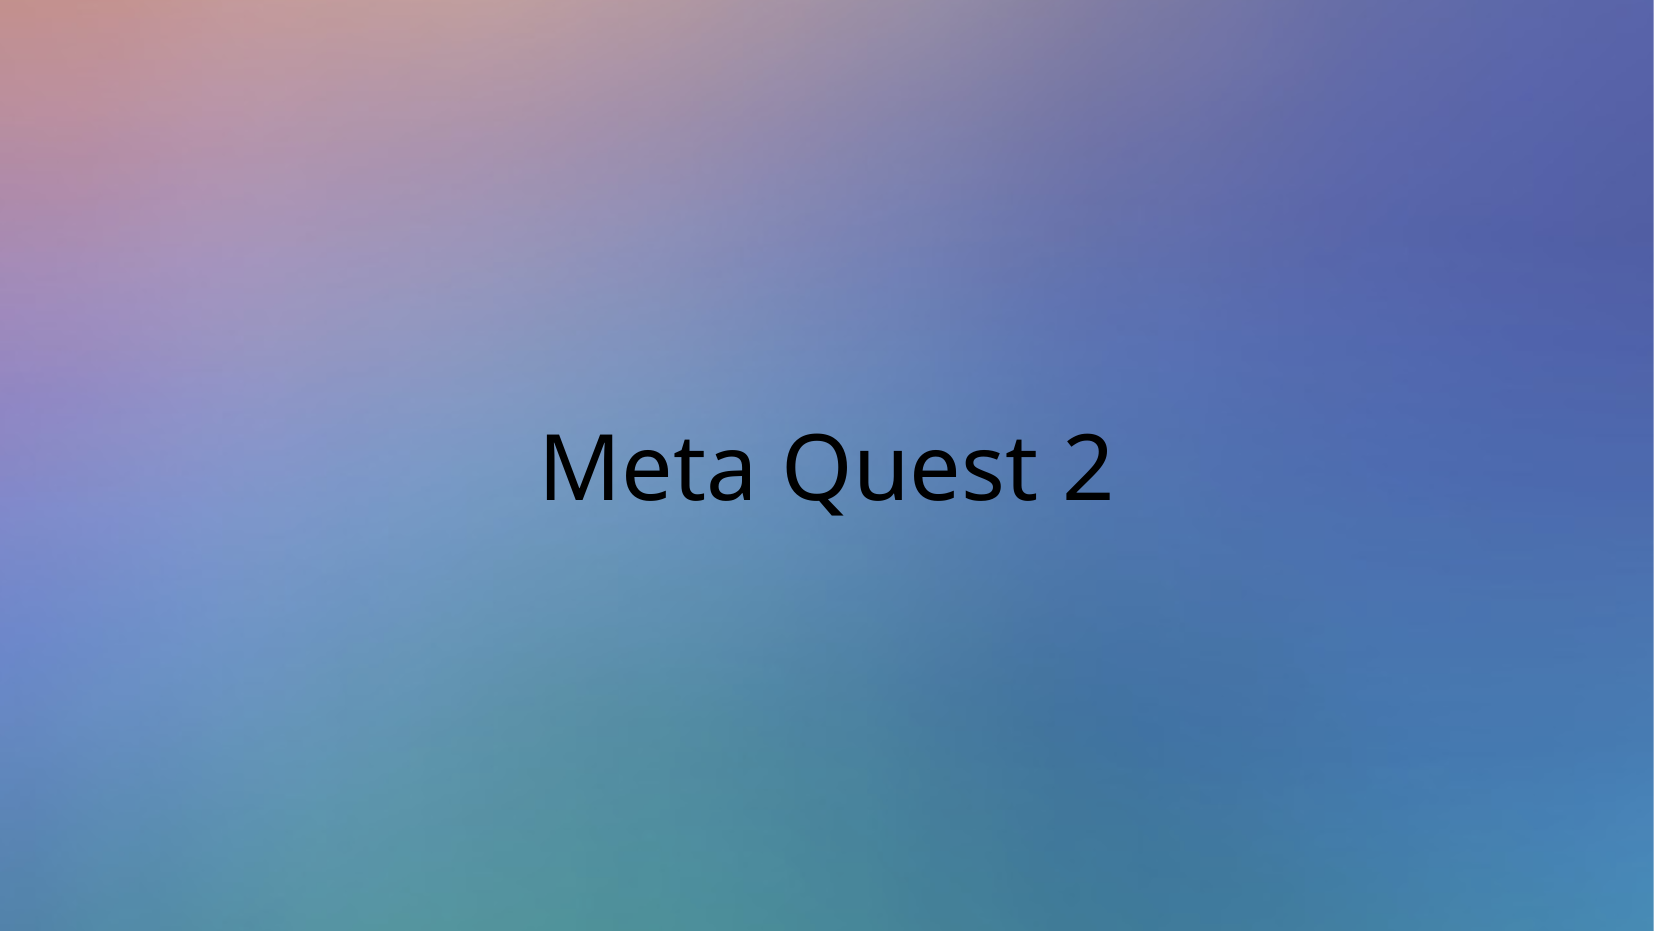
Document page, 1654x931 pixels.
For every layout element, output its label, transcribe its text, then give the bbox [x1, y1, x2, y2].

picture [0, 0, 1654, 931]
title Meta Quest 2 [82, 387, 1571, 543]
